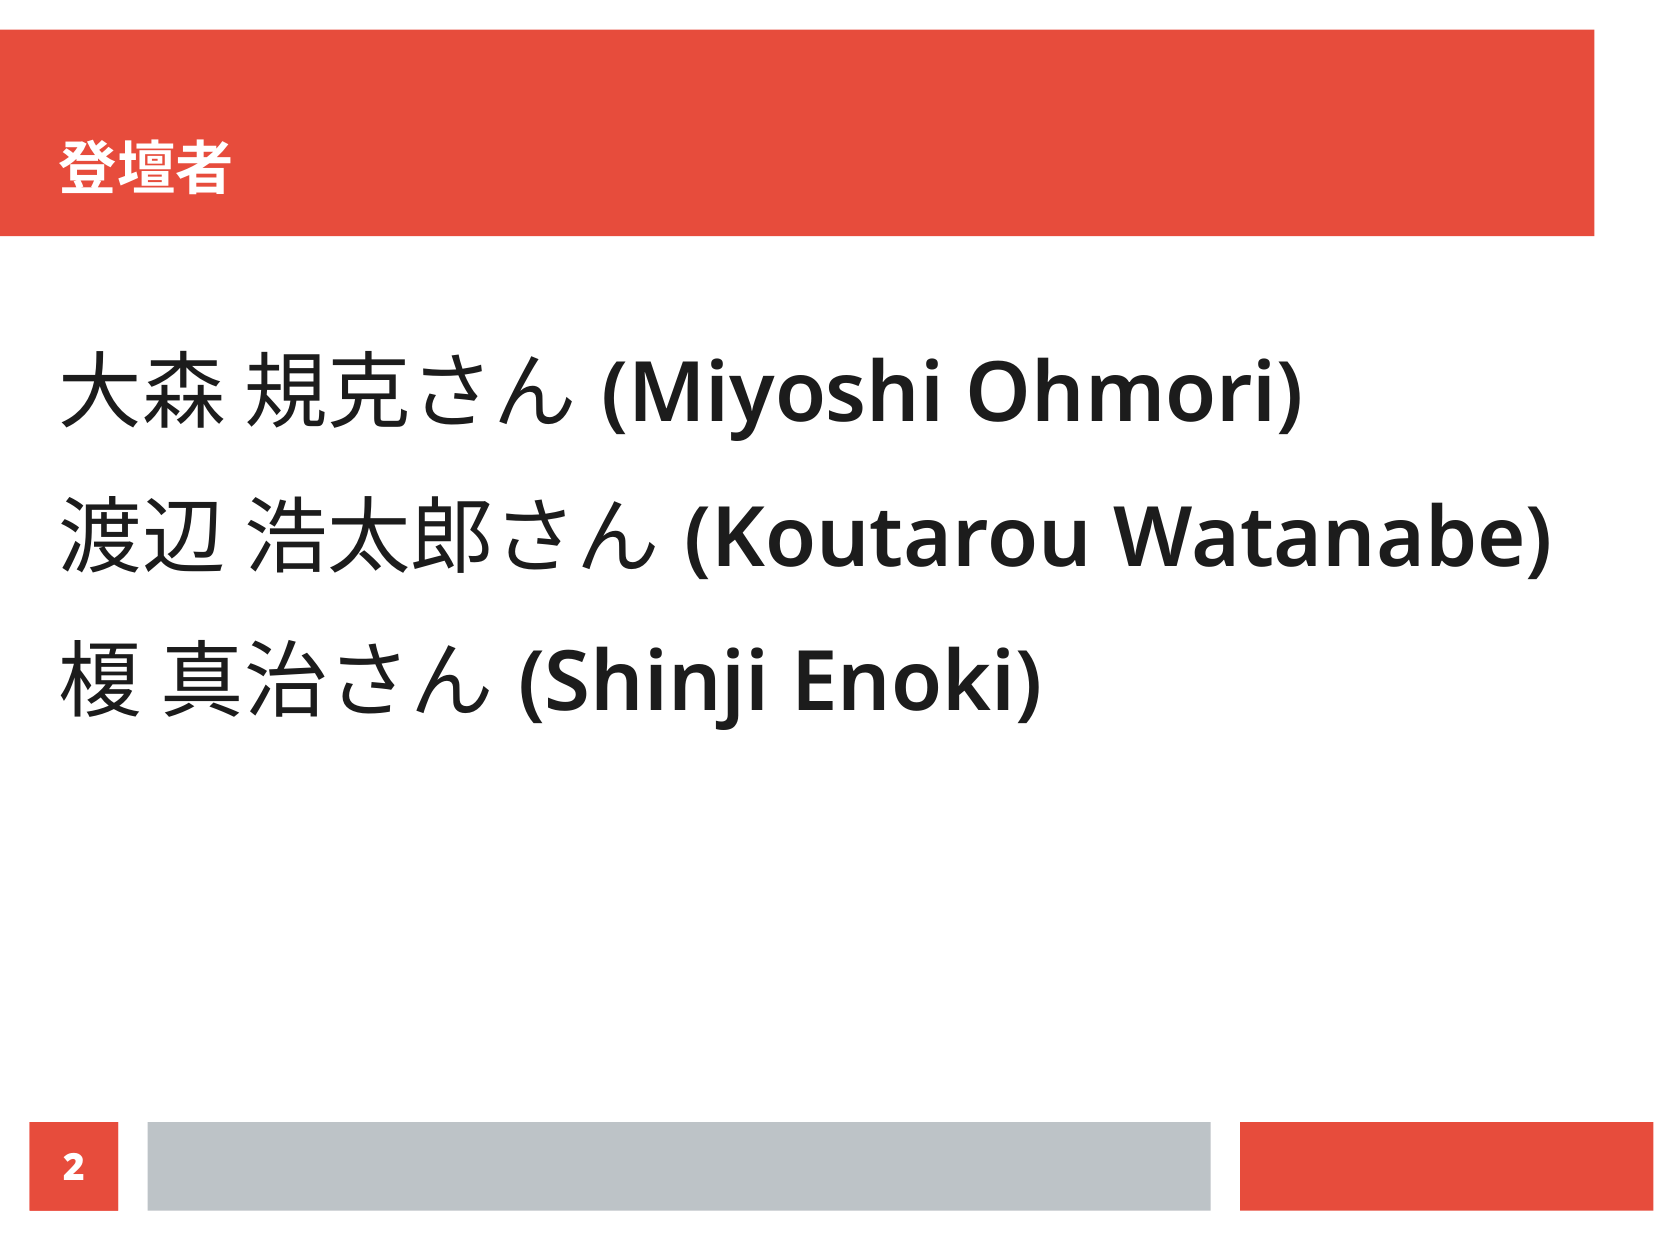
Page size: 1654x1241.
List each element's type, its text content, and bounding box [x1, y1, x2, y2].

list 大森 規克さん(Miyoshi Ohmori) 渡辺 浩太郎さん(Koutarou Watanabe) 榎 真治さん(Shinji Enoki) [59, 324, 1565, 1093]
title 登壇者 [59, 59, 1595, 207]
